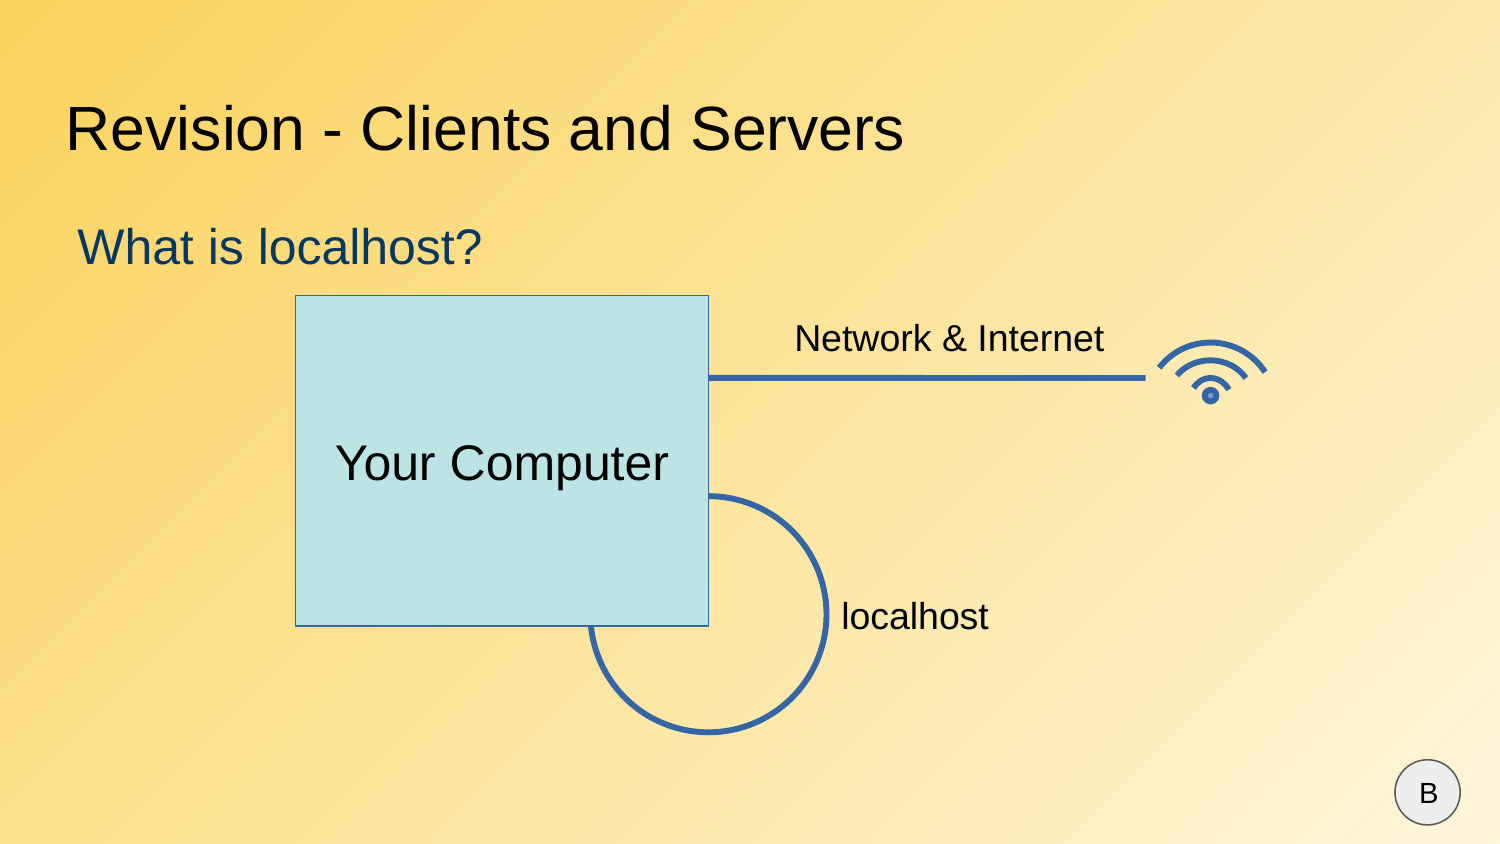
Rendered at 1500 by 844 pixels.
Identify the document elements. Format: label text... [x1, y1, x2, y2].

text_box Network & Internet [779, 307, 1122, 367]
text_box localhost [826, 584, 1170, 644]
text_box Your Computer [295, 295, 709, 626]
text_box B [1394, 759, 1461, 825]
text_box What is localhost? [62, 199, 1461, 760]
text_box Revision - Clients and Servers [51, 72, 1449, 167]
text_box [1204, 389, 1217, 402]
